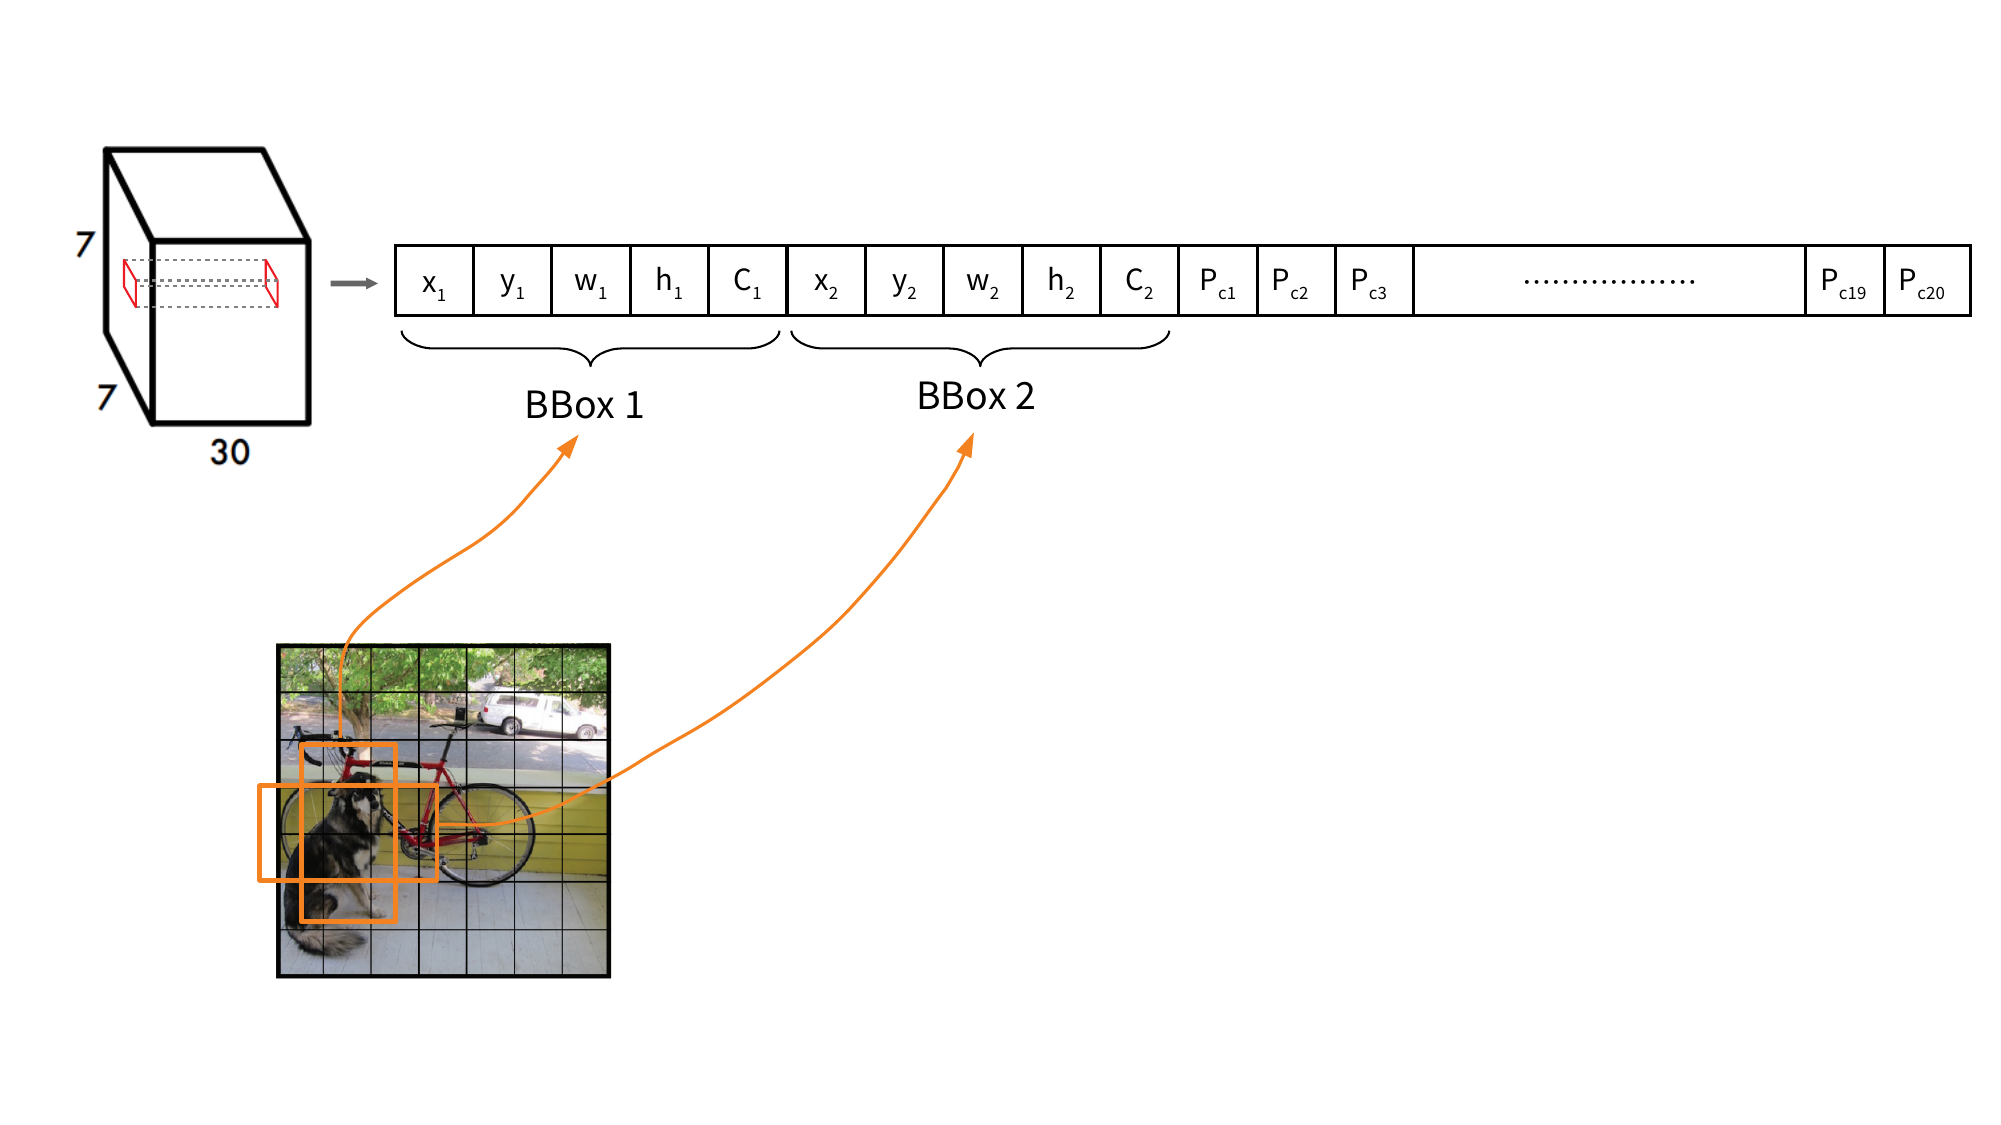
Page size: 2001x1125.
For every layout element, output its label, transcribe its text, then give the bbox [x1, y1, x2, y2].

table_header Pc19 [1807, 247, 1883, 314]
table_header ……………… [1415, 247, 1804, 314]
table_header Pc1 [1180, 247, 1256, 314]
table_header h1 [632, 247, 707, 314]
text_box [124, 259, 136, 308]
picture [271, 637, 615, 823]
table_header w2 [945, 247, 1021, 314]
table_header x2 [789, 247, 864, 314]
table_header y2 [867, 247, 942, 314]
picture [271, 779, 615, 982]
picture [398, 788, 435, 878]
table_header Pc20 [1886, 247, 1969, 314]
text_box BBox 1 [509, 377, 660, 435]
picture [304, 788, 393, 878]
text_box BBox 2 [901, 368, 1052, 426]
table_header w1 [553, 247, 629, 314]
table_header h2 [1024, 247, 1099, 314]
table_header Pc2 [1259, 247, 1334, 314]
text_box [330, 277, 379, 290]
picture [71, 129, 337, 491]
table_header C1 [710, 247, 785, 314]
picture [304, 747, 393, 783]
picture [304, 883, 393, 919]
table_header x1 [397, 247, 472, 314]
table_header y1 [475, 247, 550, 314]
table_header C2 [1102, 247, 1177, 314]
table_header Pc3 [1337, 247, 1412, 314]
picture [271, 788, 299, 878]
text_box [265, 259, 278, 308]
